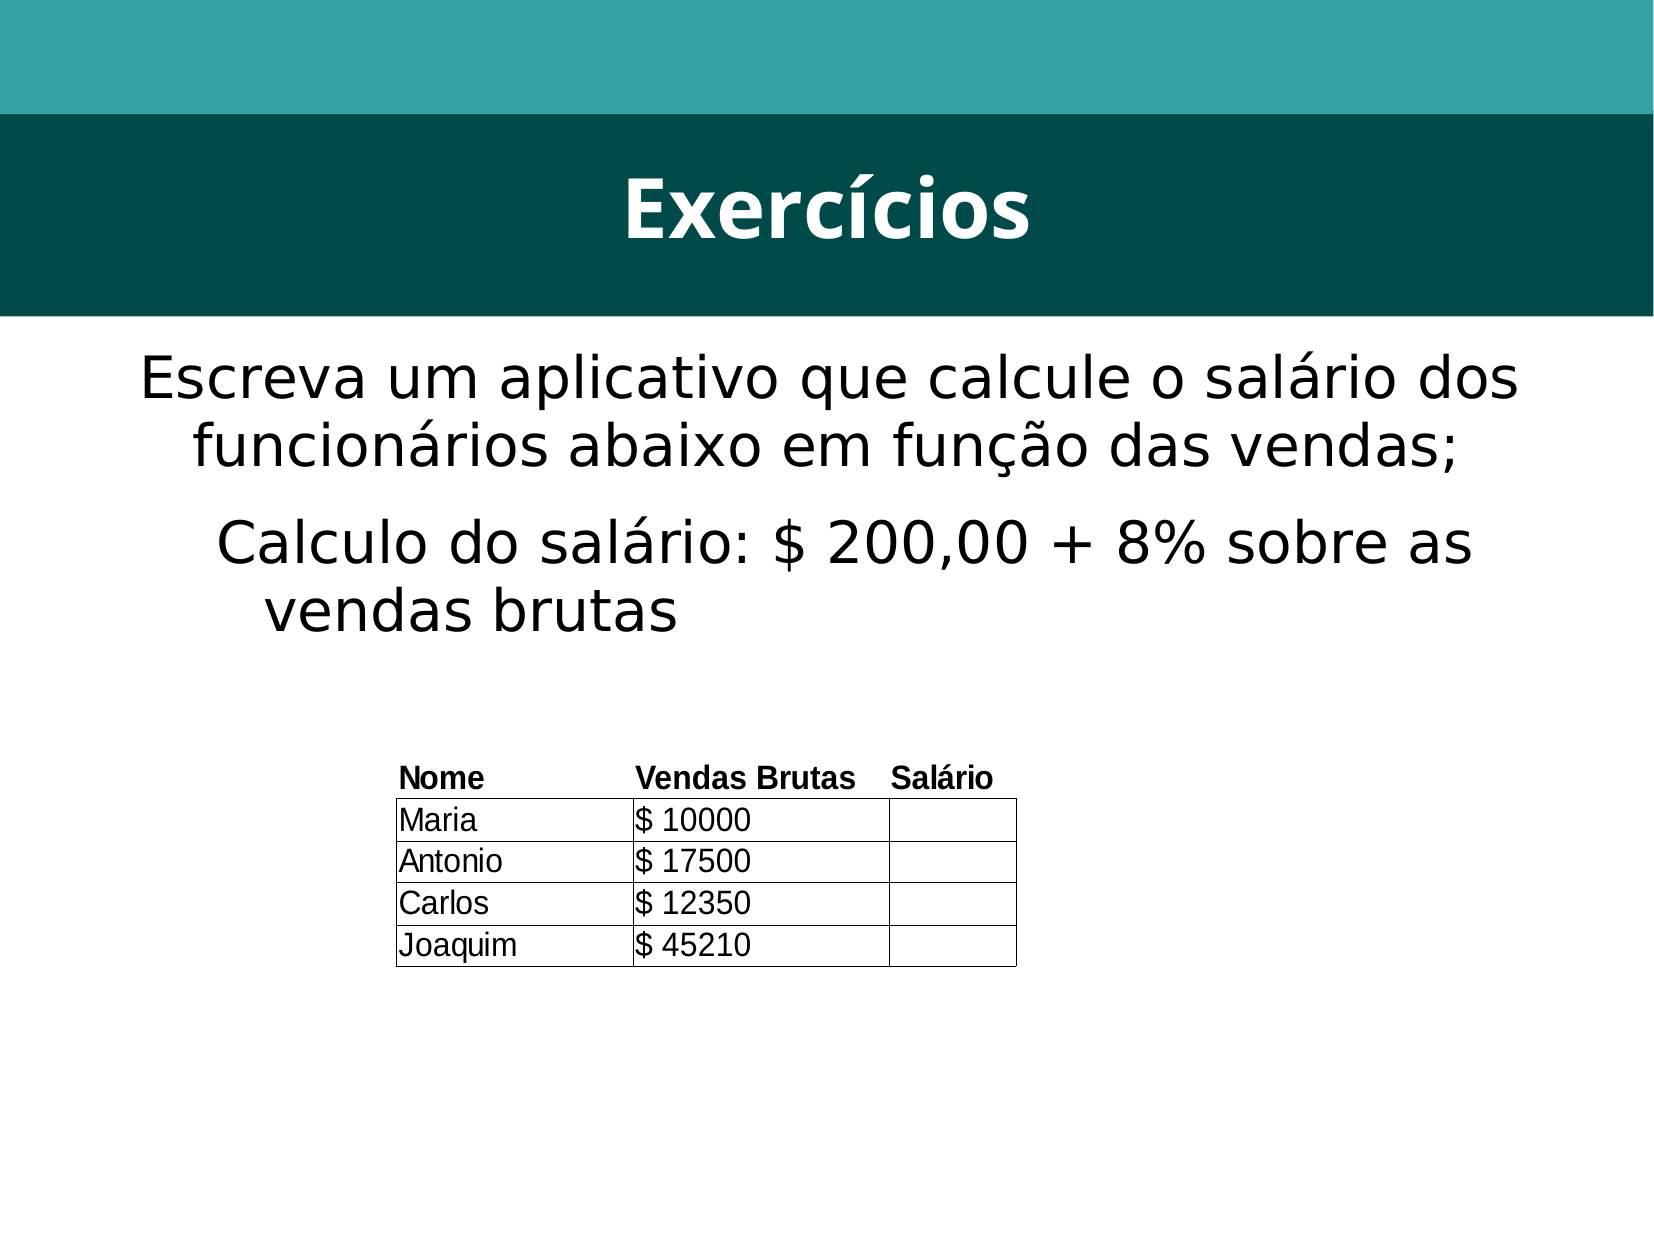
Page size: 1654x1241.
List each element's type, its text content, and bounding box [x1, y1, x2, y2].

title Exercícios [121, 102, 1534, 311]
list Escreva um aplicativo que calcule o salário dos funcionários abaixo em função das vendas; Calculo do salário: $ 200,00 + 8% sobre as vendas brutas [121, 344, 1534, 1127]
chart [394, 757, 1400, 1095]
